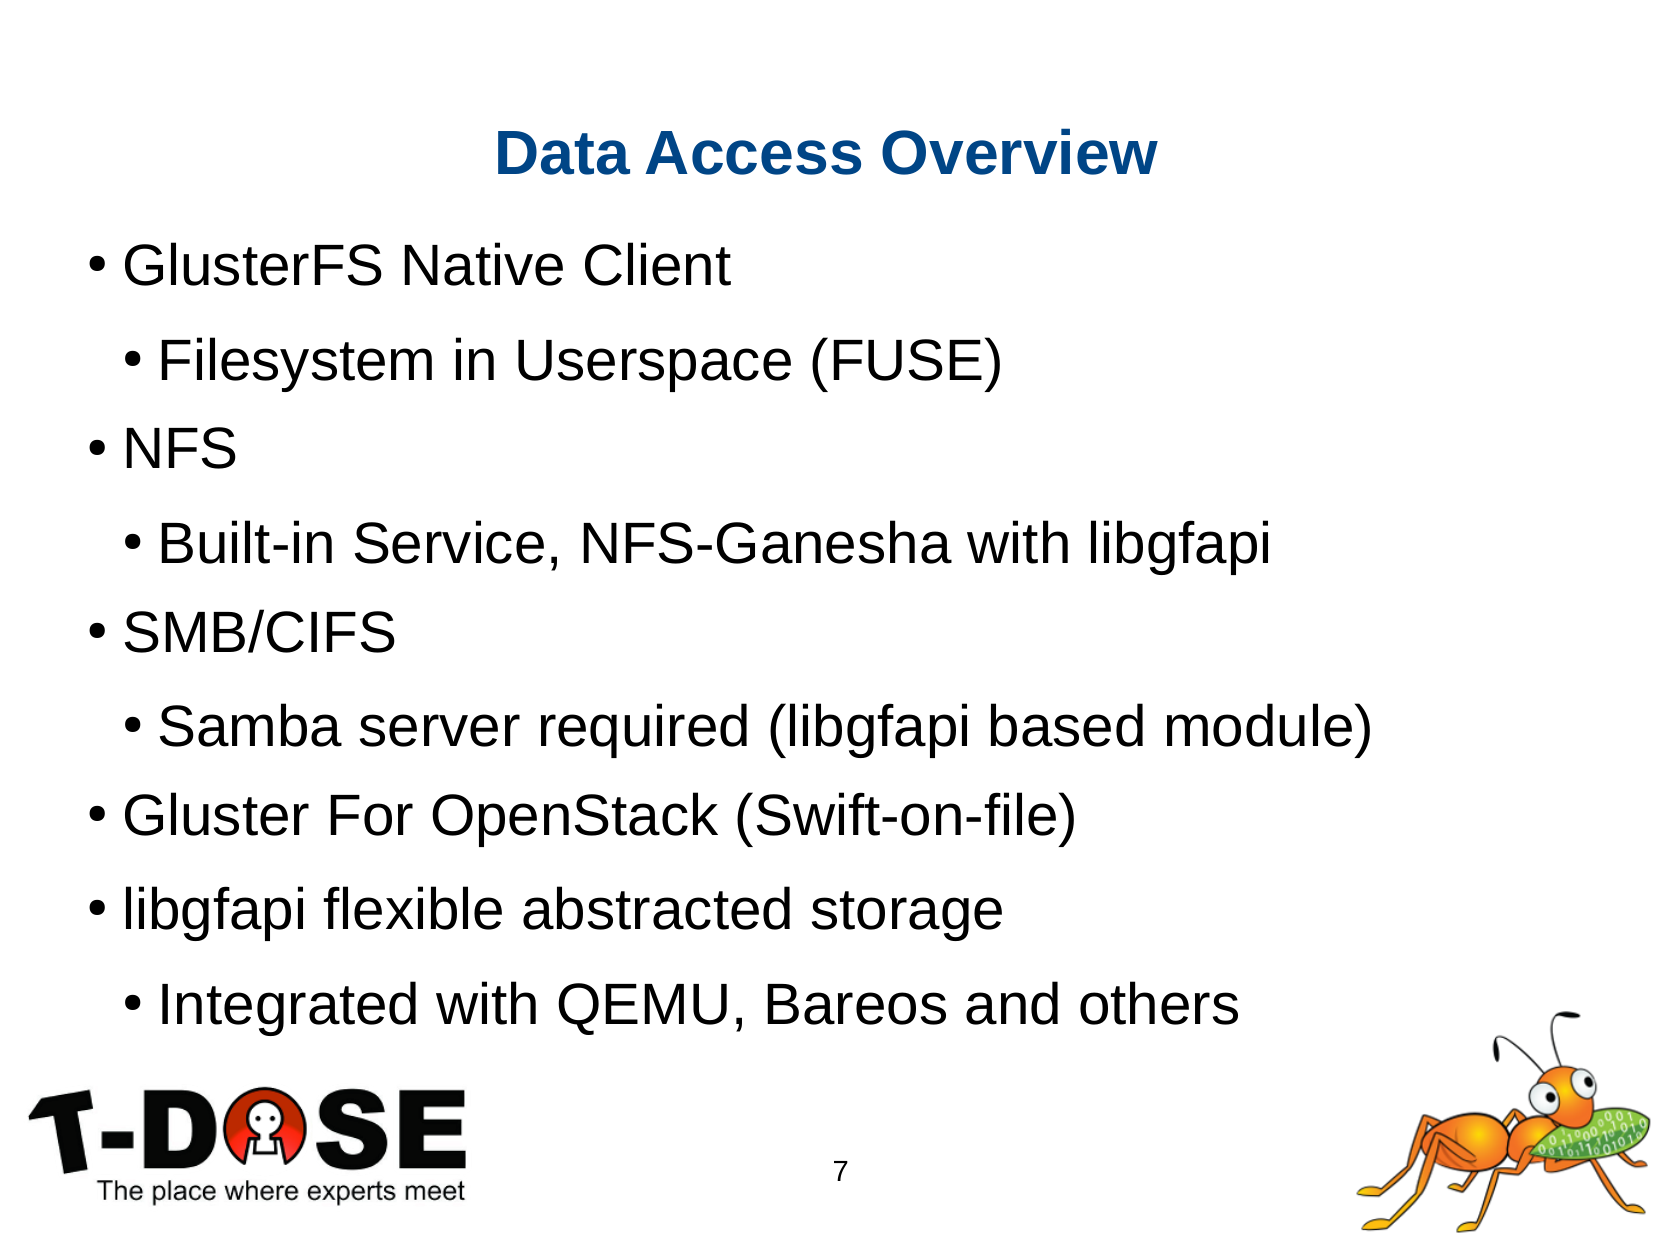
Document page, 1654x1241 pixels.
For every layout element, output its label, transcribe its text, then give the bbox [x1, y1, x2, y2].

picture [23, 1067, 481, 1214]
list GlusterFS Native Client Filesystem in Userspace (FUSE) NFS Built-in Service, NFS-Ganesha with libgfapi SMB/CIFS Samba server required (libgfapi based module) Gluster For OpenStack (Swift-on-file) libgfapi flexible abstracted storage Integrated with QEMU, Bareos and others [86, 232, 1576, 1126]
title Data Access Overview [82, 49, 1571, 257]
picture [1353, 1009, 1654, 1235]
